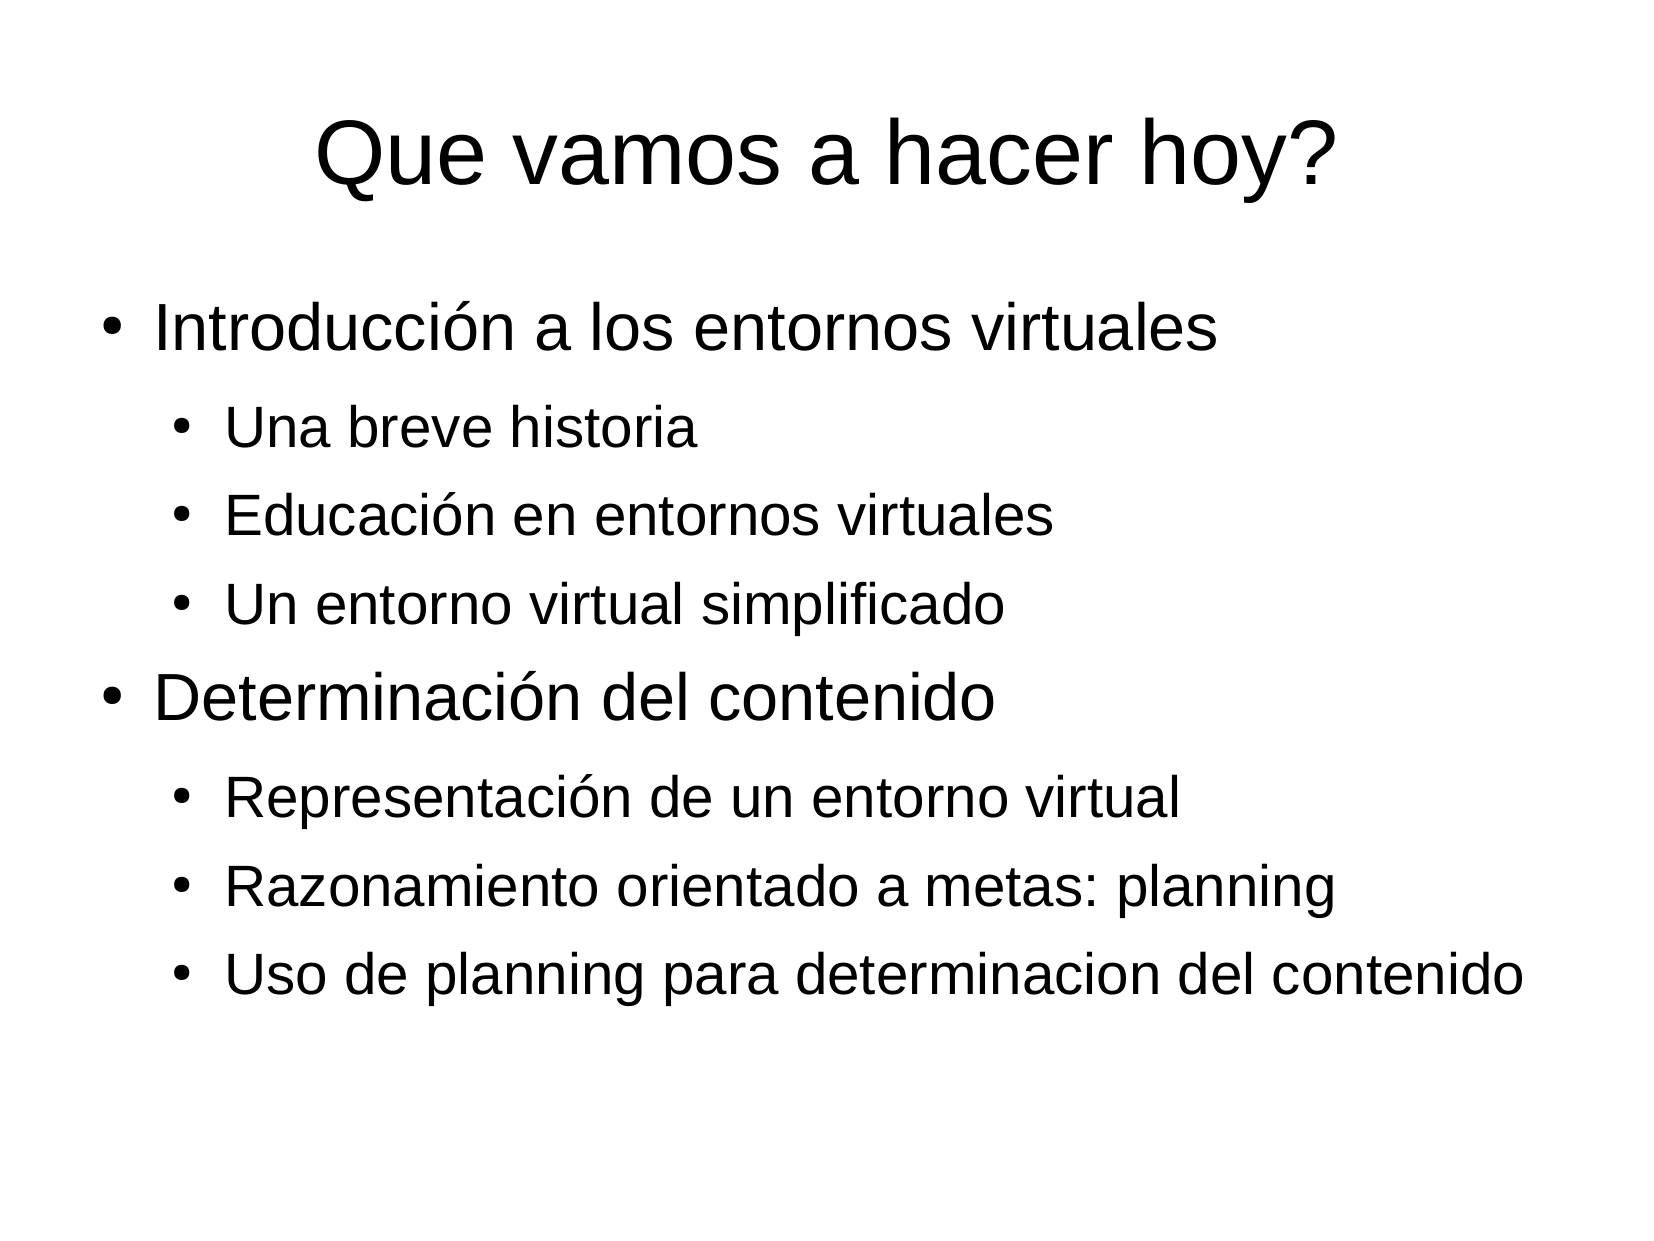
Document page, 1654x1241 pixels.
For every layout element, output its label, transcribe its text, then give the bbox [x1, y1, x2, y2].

list Introducción a los entornos virtuales Una breve historia Educación en entornos virtuales Un entorno virtual simplificado Determinación del contenido Representación de un entorno virtual Razonamiento orientado a metas: planning Uso de planning para determinacion del contenido [82, 290, 1571, 1109]
title Que vamos a hacer hoy? [82, 49, 1571, 257]
